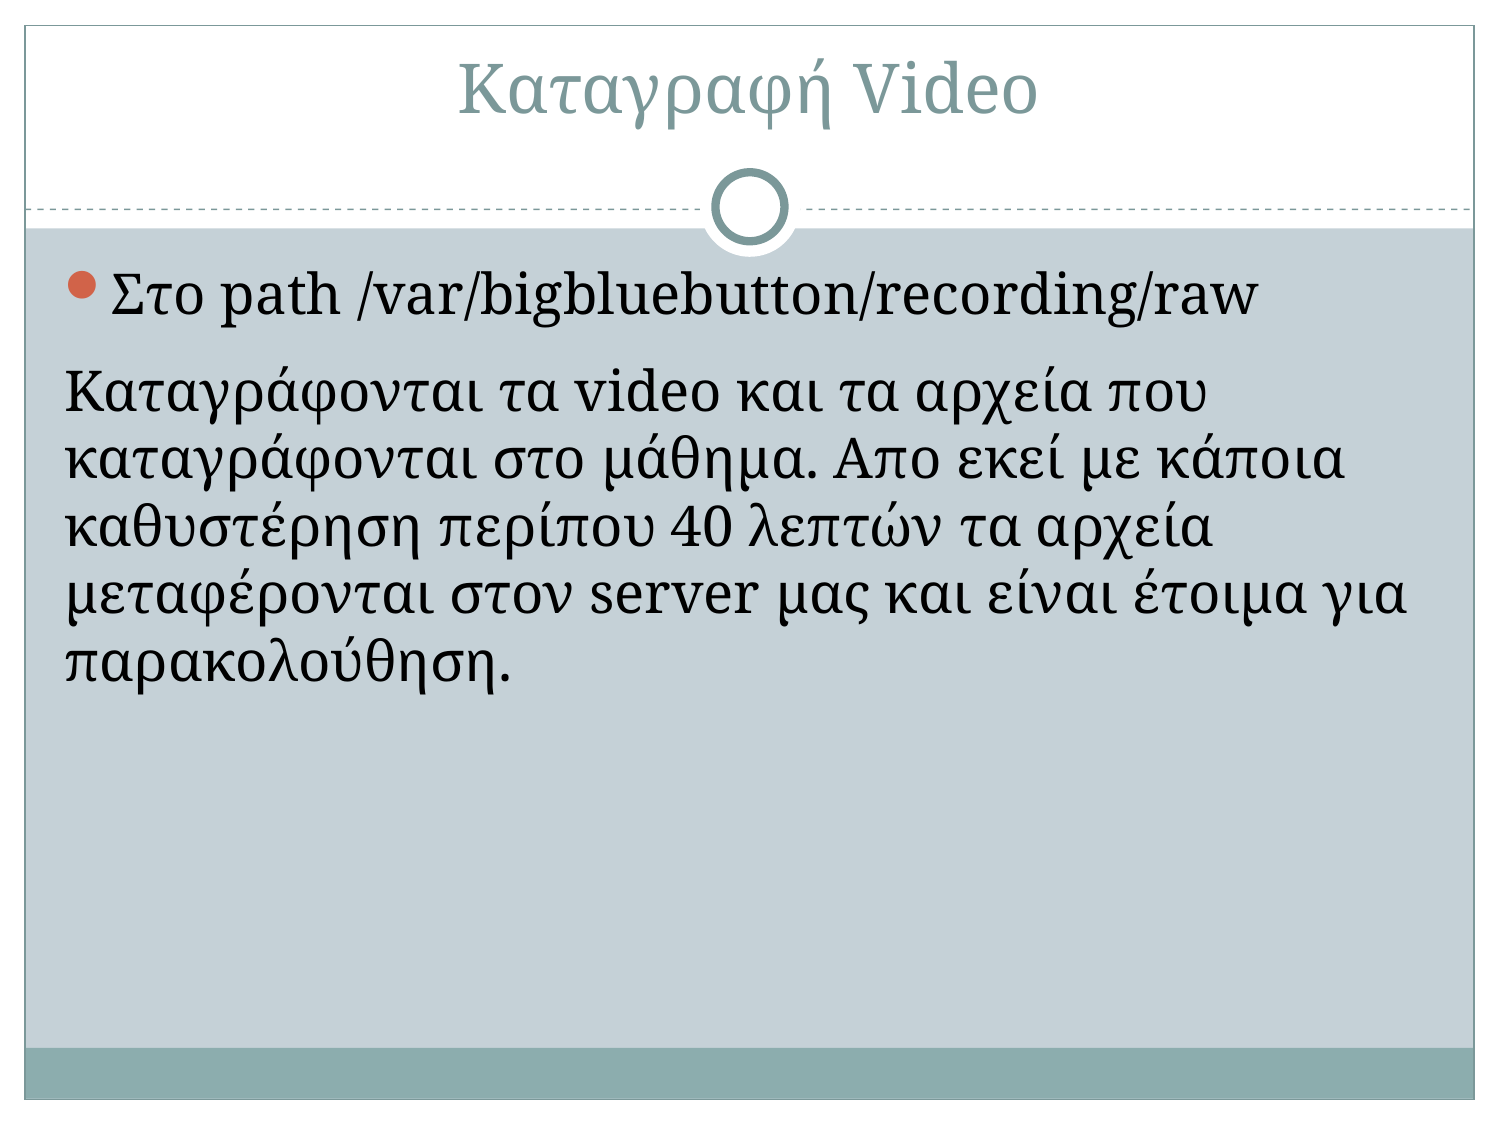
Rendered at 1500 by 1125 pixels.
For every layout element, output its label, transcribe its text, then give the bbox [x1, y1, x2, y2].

title Καταγραφή Video [49, 37, 1450, 162]
list Στο path /var/bigbluebutton/recording/raw Καταγράφονται τα video και τα αρχεία που καταγράφονται στο μάθημα. Απο εκεί με κάποια καθυστέρηση περίπου 40 λεπτών τα αρχεία μεταφέρονται στον server μας και είναι έτοιμα για παρακολούθηση. [49, 250, 1445, 1001]
